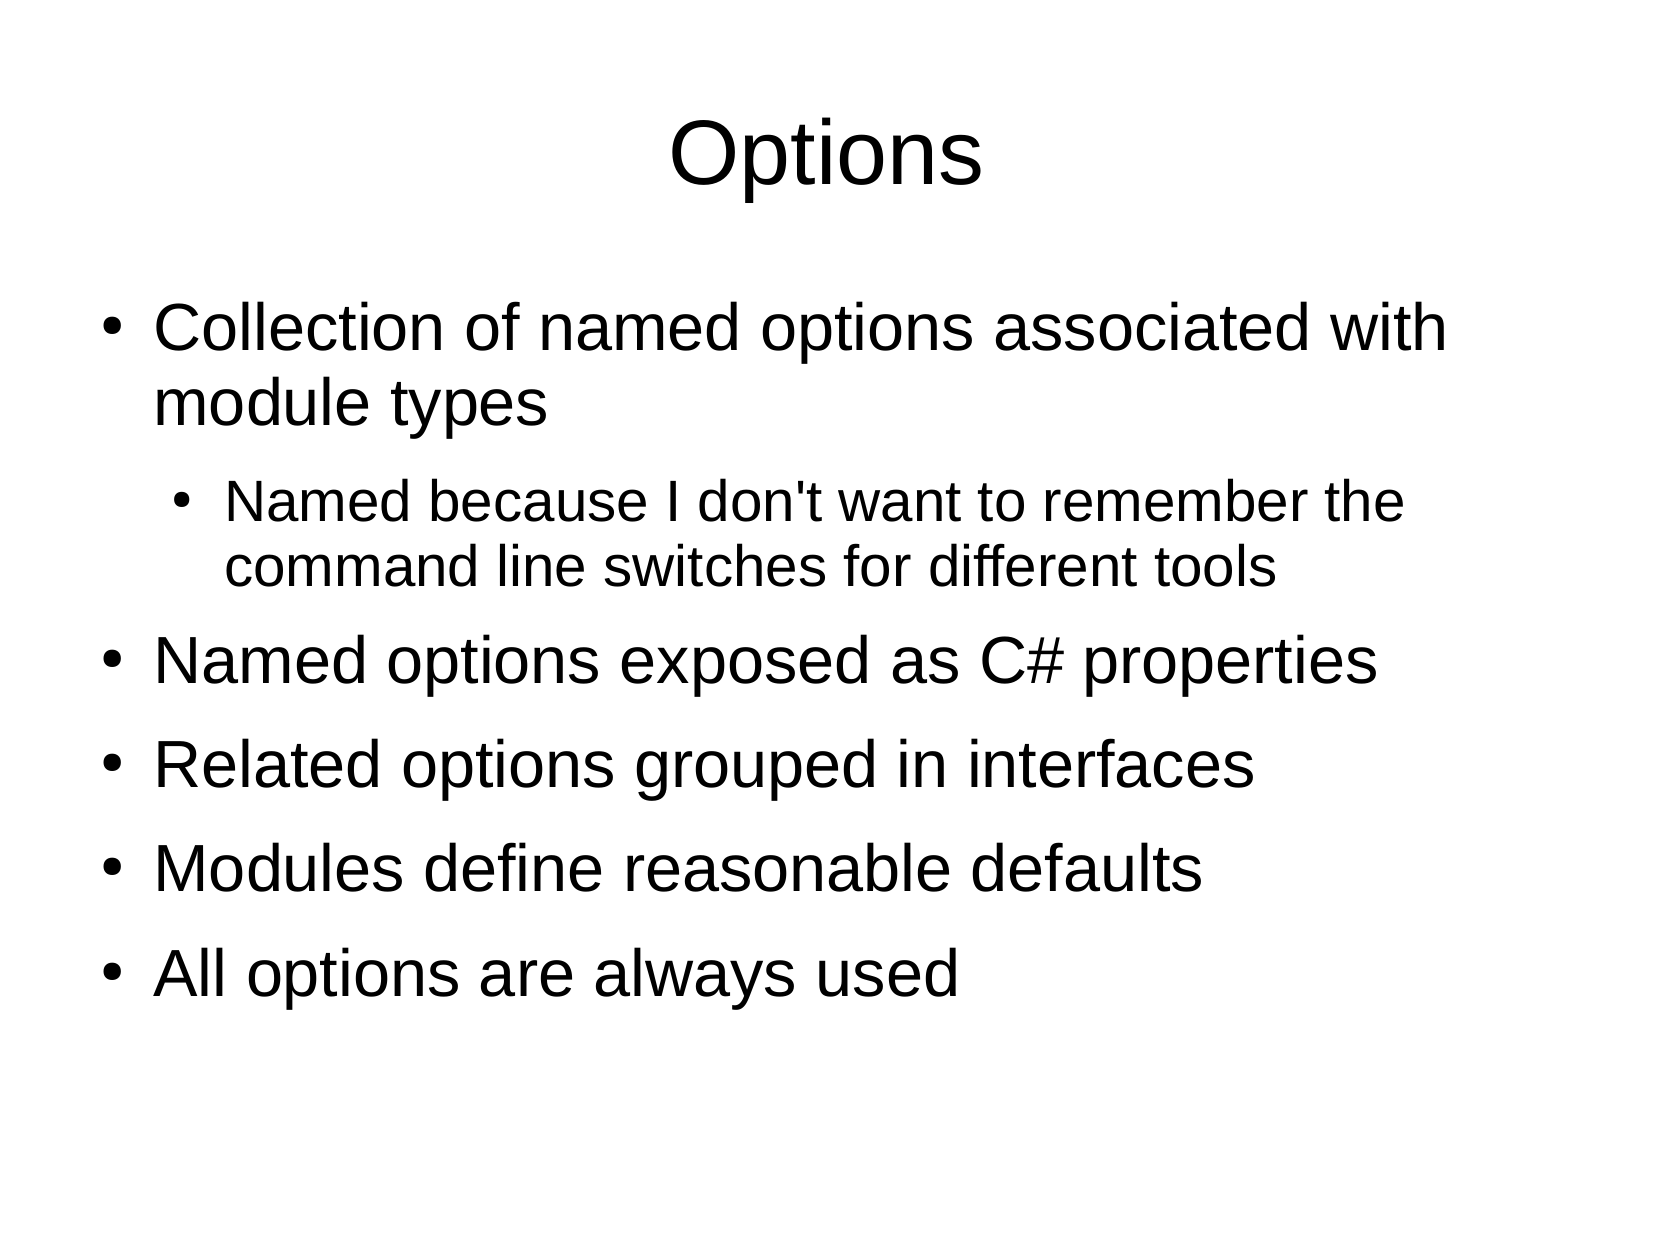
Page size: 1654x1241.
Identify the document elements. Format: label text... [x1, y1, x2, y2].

list Collection of named options associated with module types Named because I don't want to remember the command line switches for different tools Named options exposed as C# properties Related options grouped in interfaces Modules define reasonable defaults All options are always used [82, 290, 1571, 1109]
title Options [82, 49, 1571, 257]
